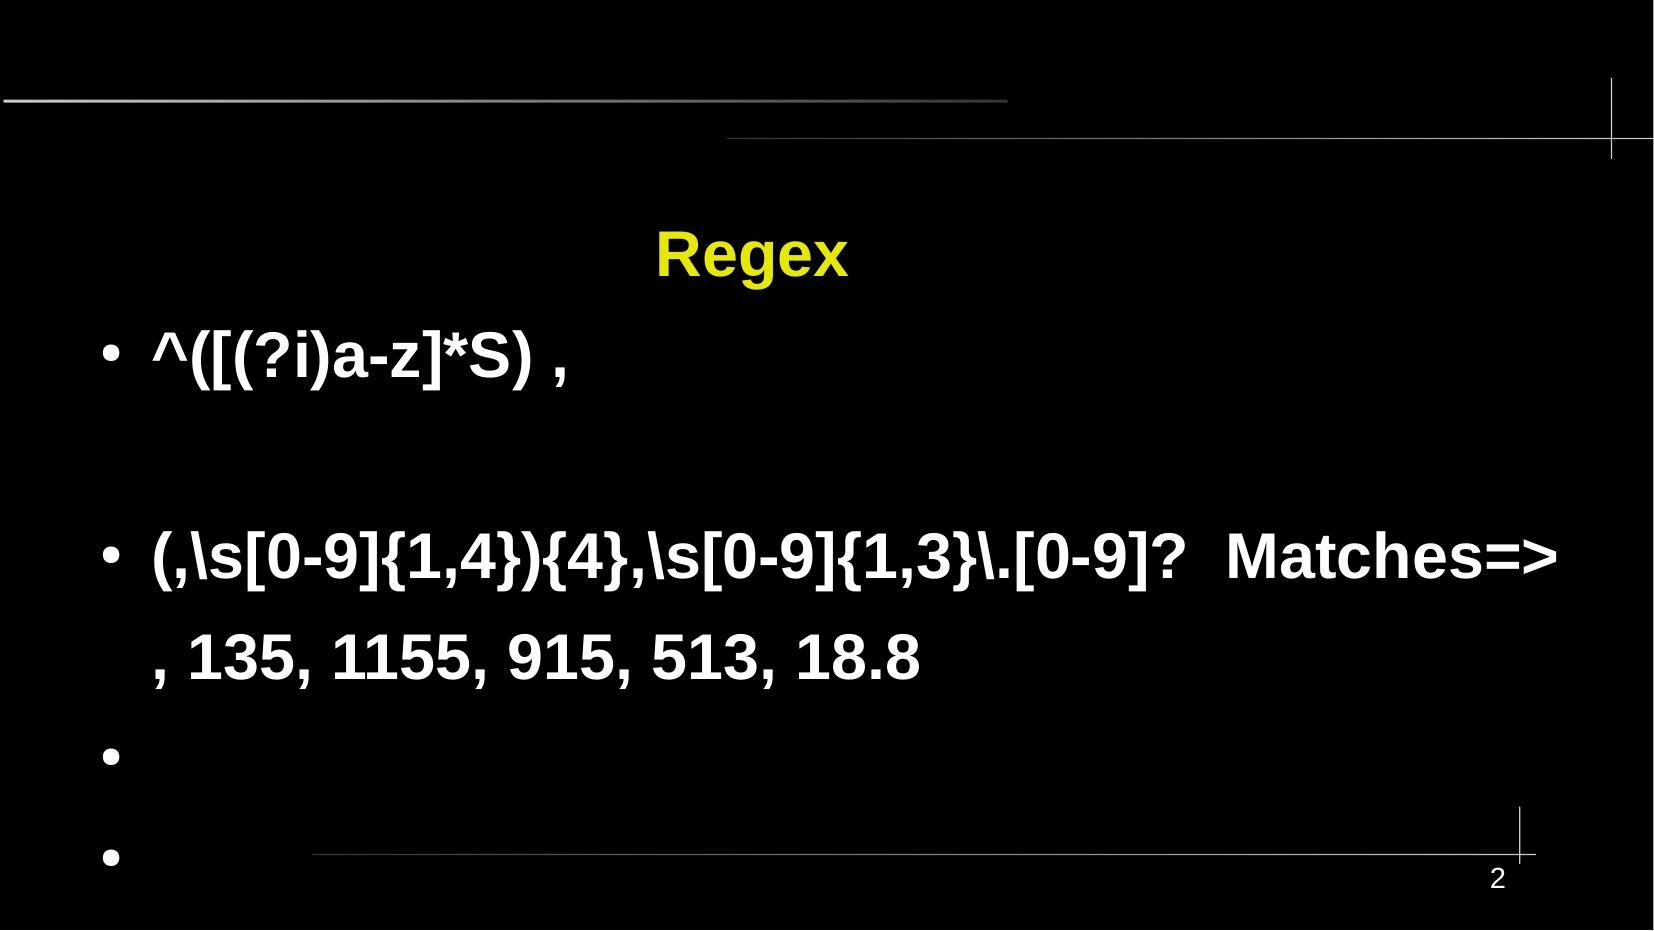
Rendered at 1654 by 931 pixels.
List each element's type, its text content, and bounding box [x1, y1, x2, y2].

list Regex ^([(?i)a-z]*S) , (,\s[0-9]{1,4}){4},\s[0-9]{1,3}\.[0-9]? Matches=> , 135, 1155, 915, 513, 18.8 [82, 217, 1571, 758]
